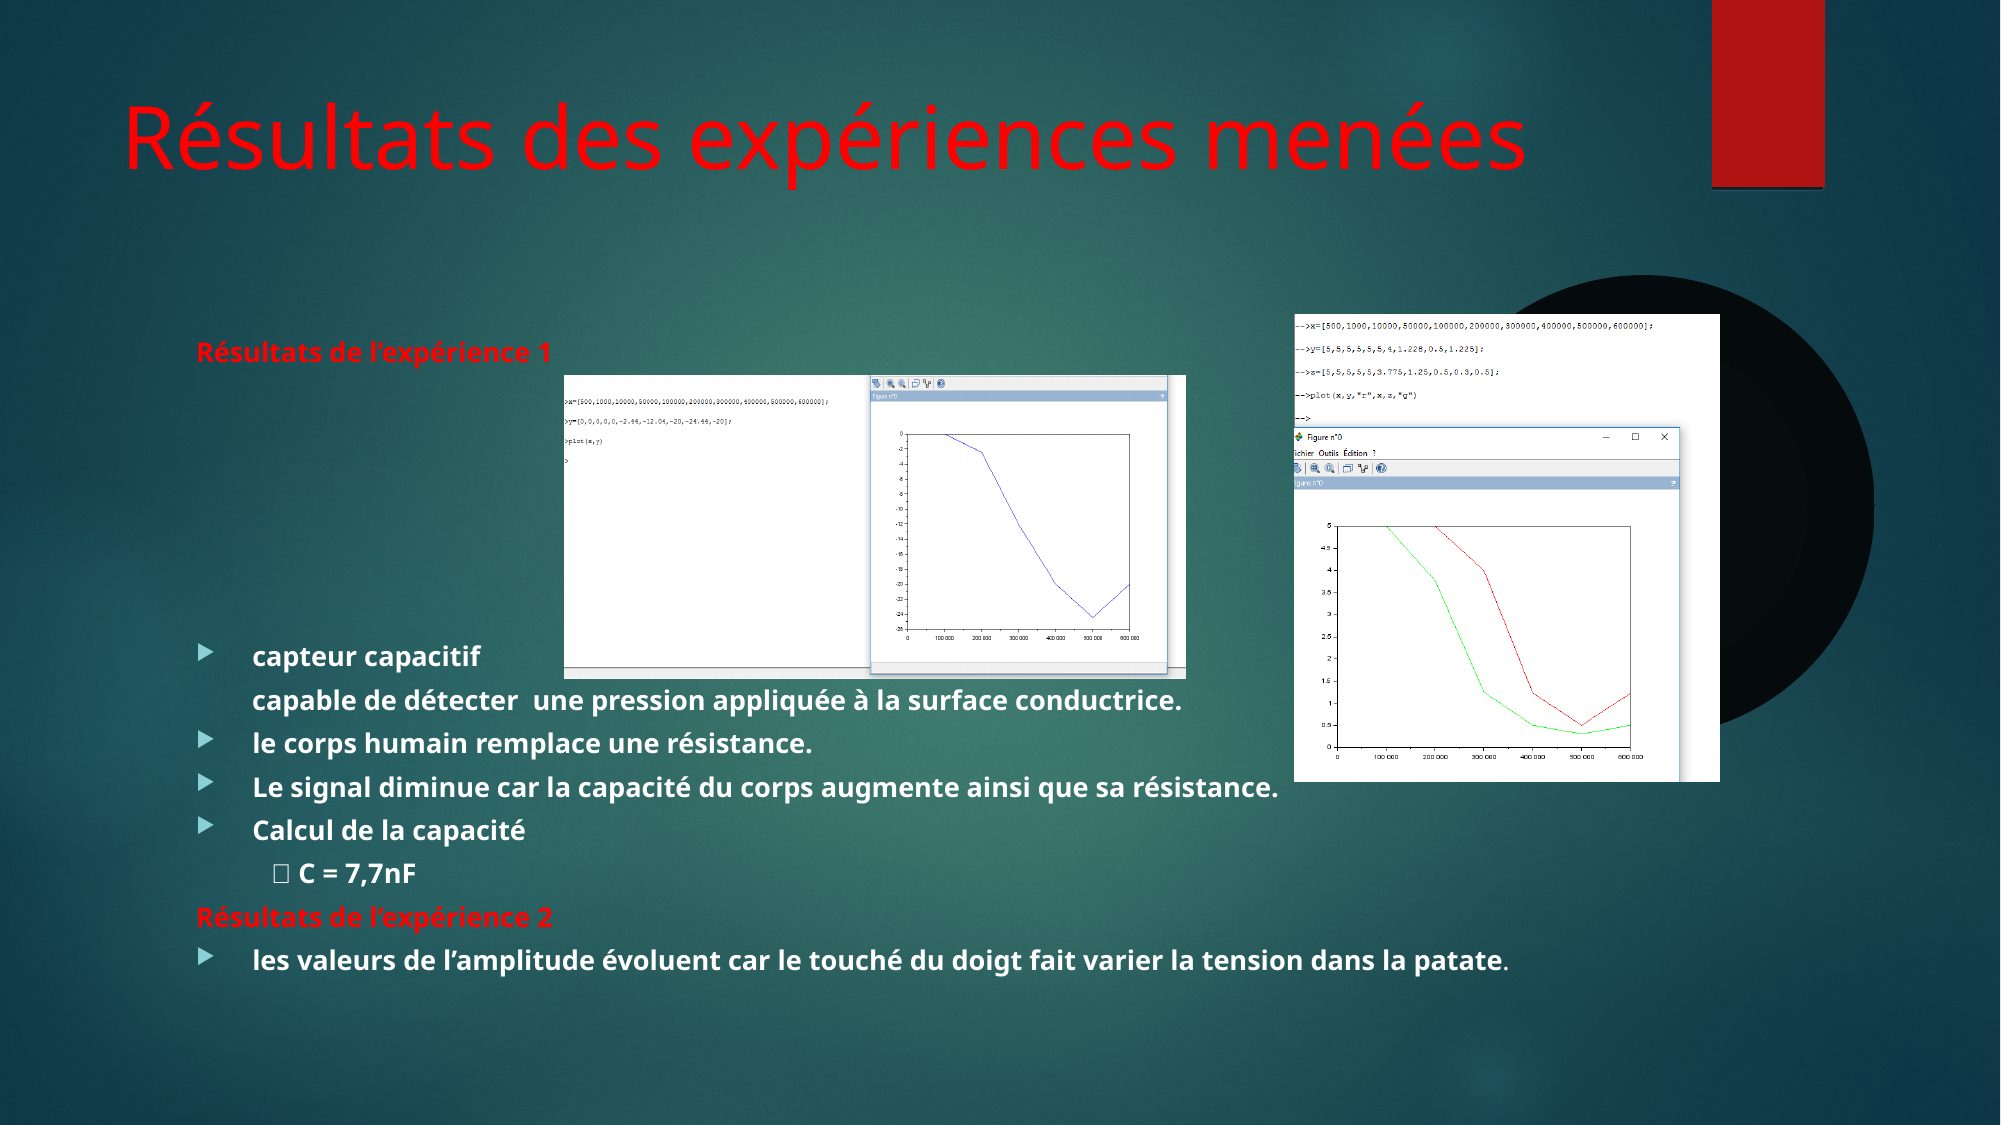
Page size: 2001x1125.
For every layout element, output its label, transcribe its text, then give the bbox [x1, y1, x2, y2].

title Résultats des expériences menées [106, 74, 1649, 305]
picture [1294, 314, 1720, 782]
picture [564, 375, 1186, 679]
list Résultats de l’expérience 1 capteur capacitif capable de détecter une pression appliquée à la surface conductrice. le corps humain remplace une résistance. Le signal diminue car la capacité du corps augmente ainsi que sa résistance. Calcul de la capacité  C = 7,7nF Résultats de l’expérience 2 les valeurs de l’amplitude évoluent car le touché du doigt fait varier la tension dans la patate. [181, 336, 1649, 1026]
